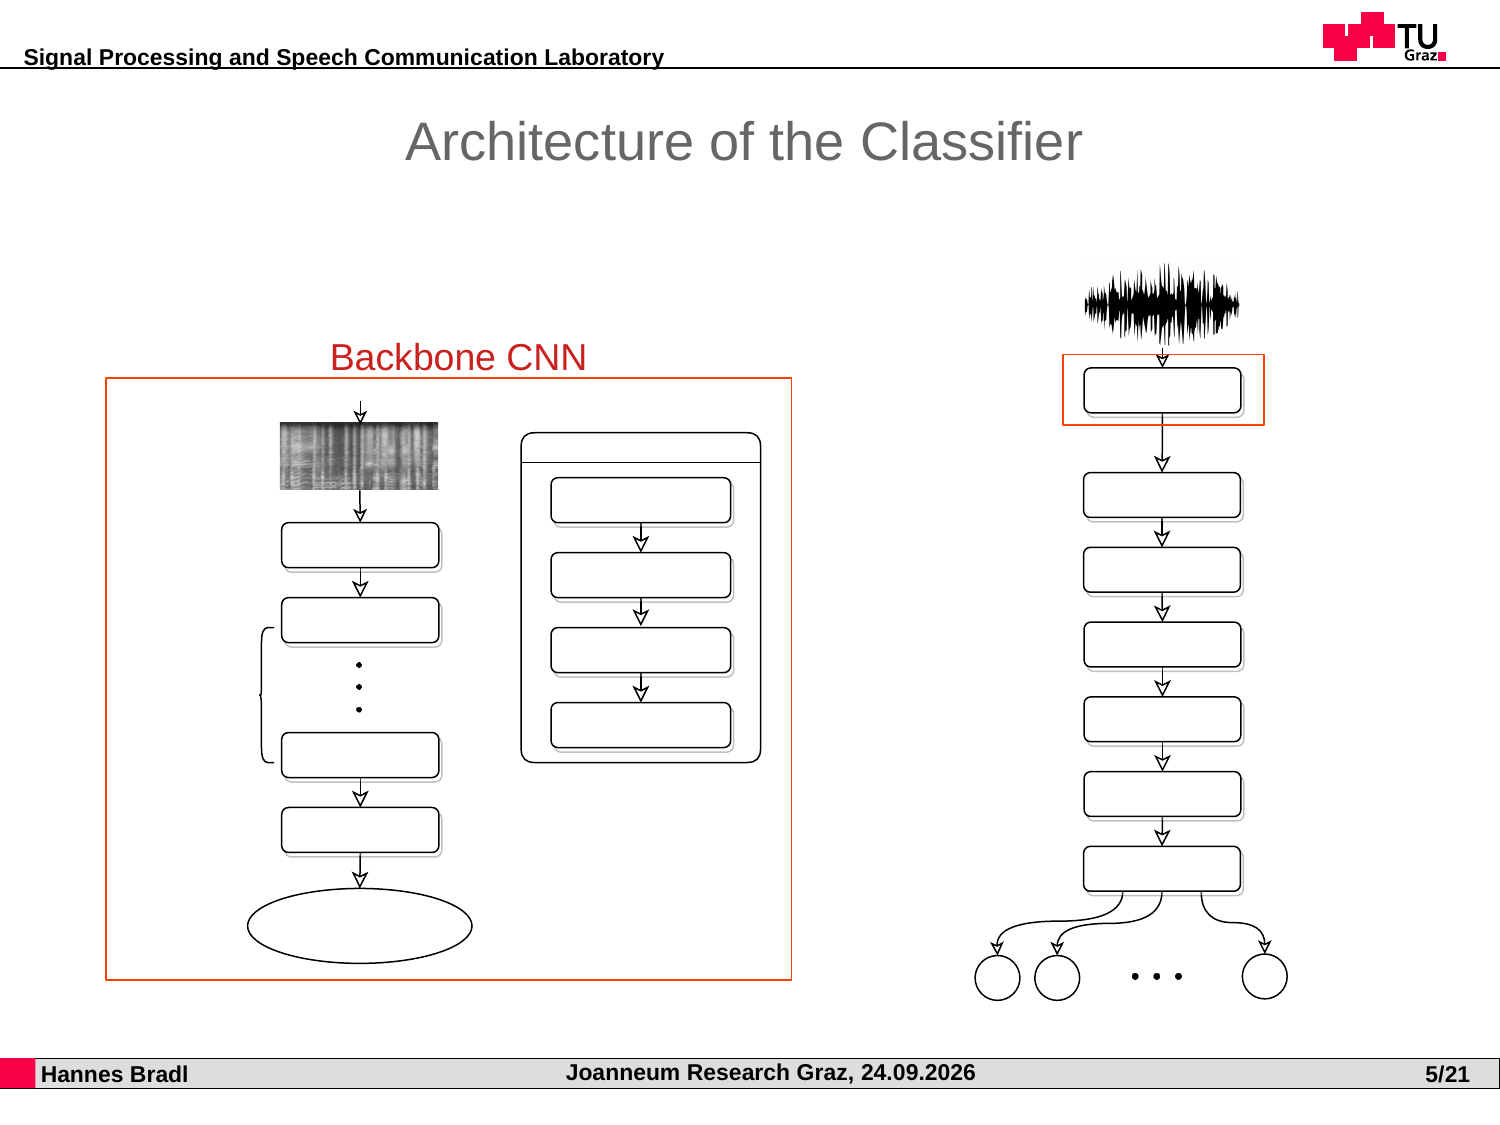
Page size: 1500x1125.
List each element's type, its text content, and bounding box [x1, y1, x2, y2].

text_box Backbone CNN [315, 329, 634, 387]
picture [921, 259, 1290, 1029]
picture [129, 401, 763, 969]
list Architecture of the Classifier [107, 106, 1382, 201]
